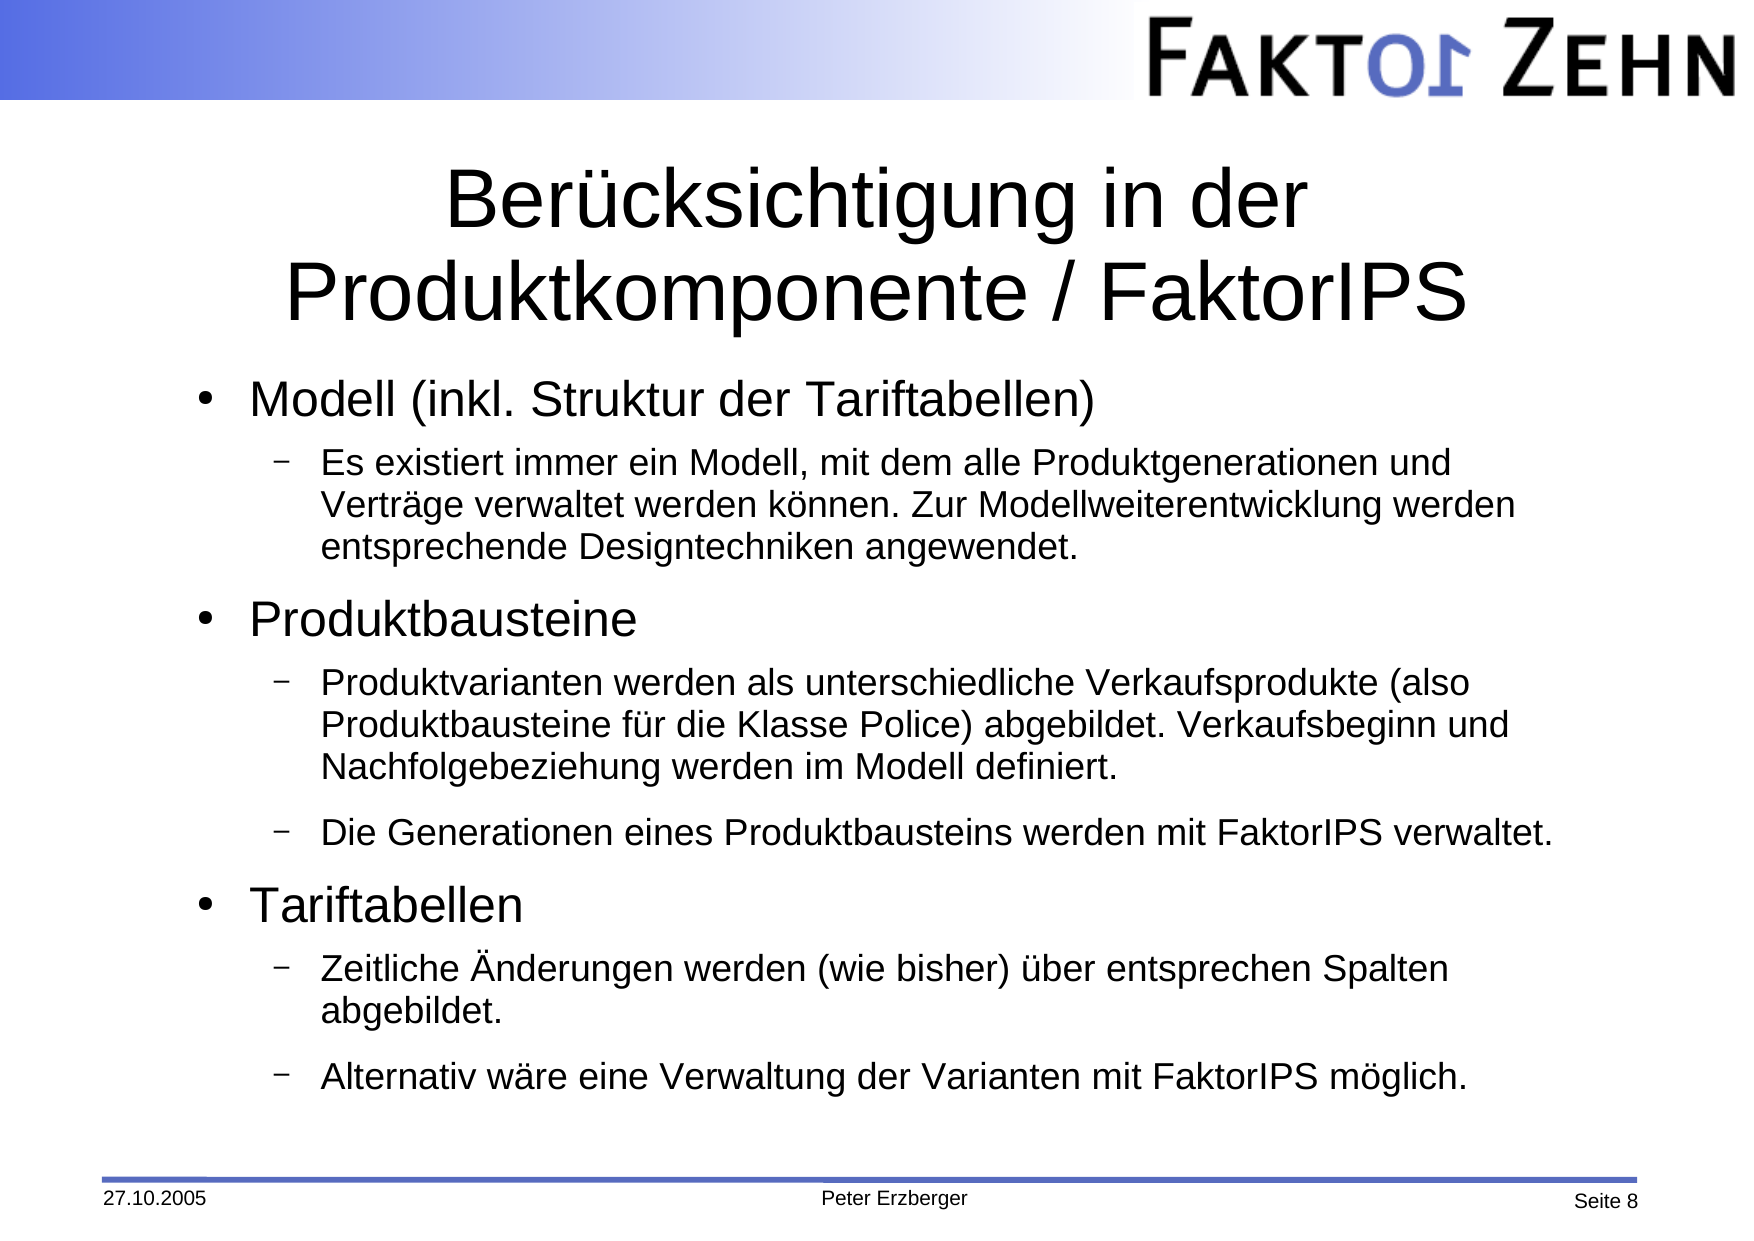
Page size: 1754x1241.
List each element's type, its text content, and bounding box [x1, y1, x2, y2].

title Berücksichtigung in der Produktkomponente / FaktorIPS [179, 142, 1576, 349]
list Modell (inkl. Struktur der Tariftabellen) Es existiert immer ein Modell, mit dem alle Produktgenerationen und Verträge verwaltet werden können. Zur Modellweiterentwicklung werden entsprechende Designtechniken angewendet. Produktbausteine Produktvarianten werden als unterschiedliche Verkaufsprodukte (also Produktbausteine für die Klasse Police) abgebildet. Verkaufsbeginn und Nachfolgebeziehung werden im Modell definiert. Die Generationen eines Produktbausteins werden mit FaktorIPS verwaltet. Tariftabellen Zeitliche Änderungen werden (wie bisher) über entsprechen Spalten abgebildet. Alternativ wäre eine Verwaltung der Varianten mit FaktorIPS möglich. [179, 371, 1576, 1099]
picture [1133, 2, 1749, 105]
